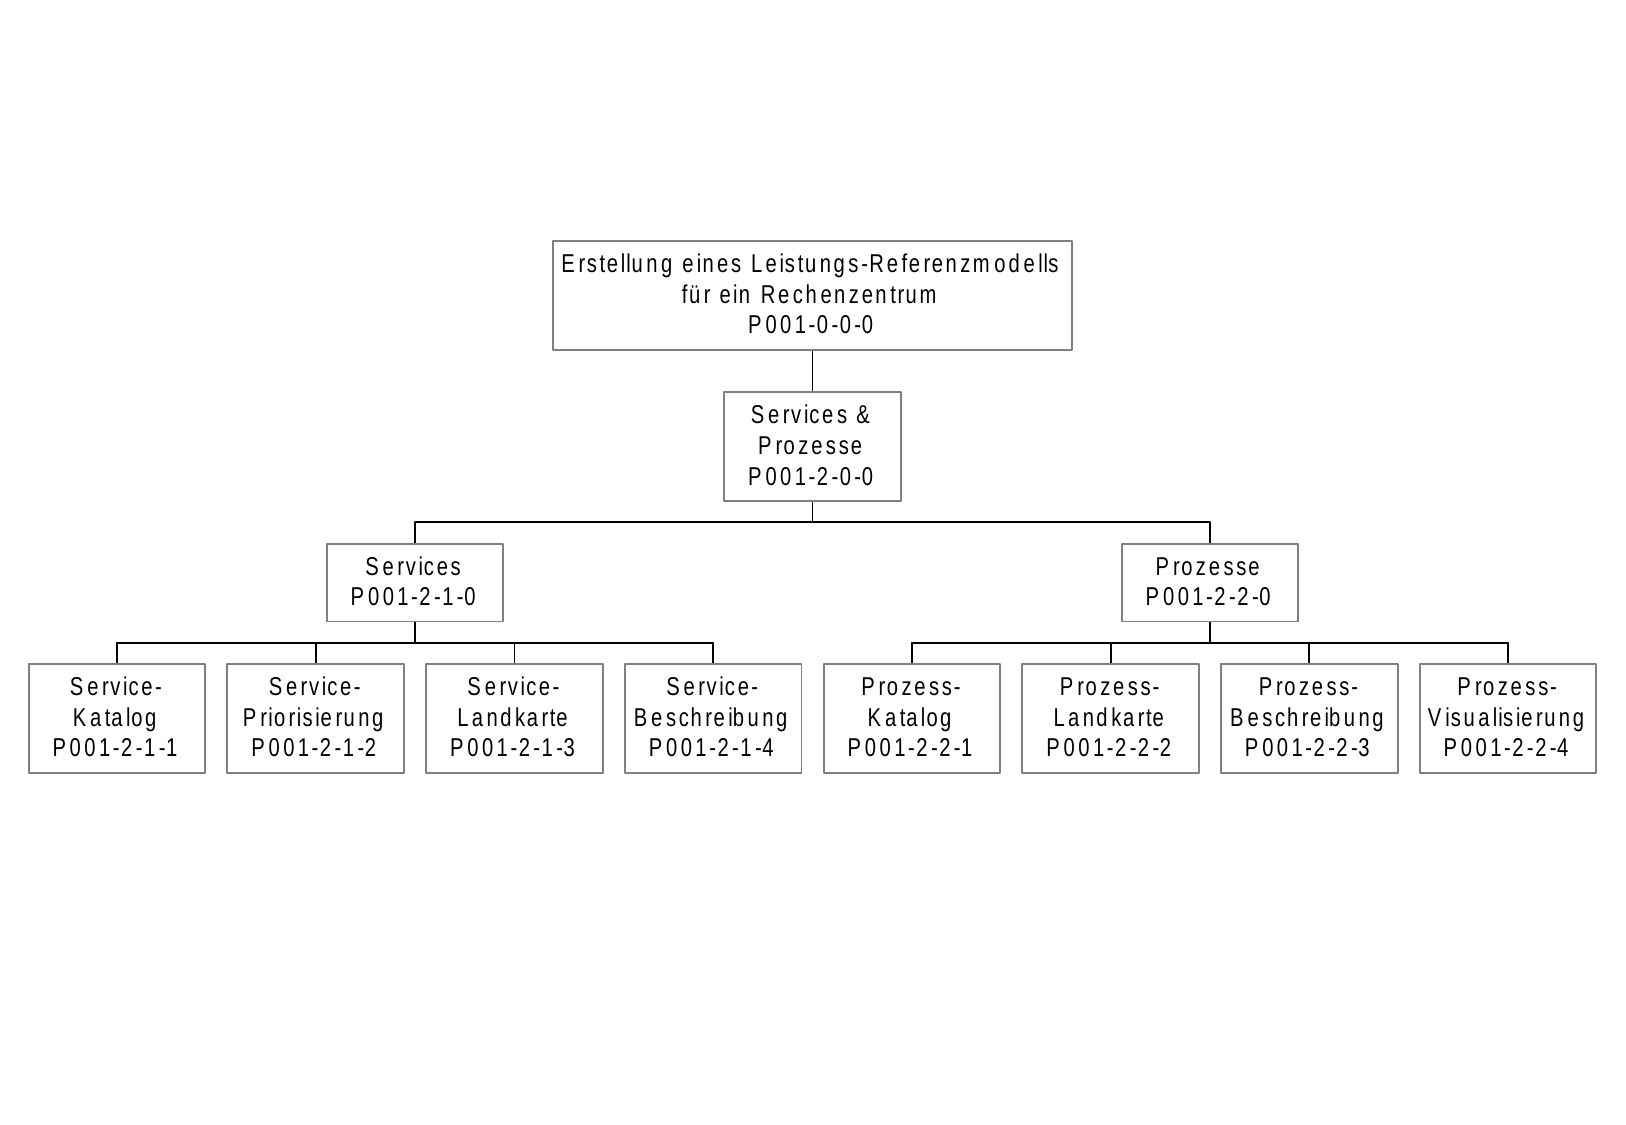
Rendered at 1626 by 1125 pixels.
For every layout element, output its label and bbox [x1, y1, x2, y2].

chart [24, 237, 1600, 777]
